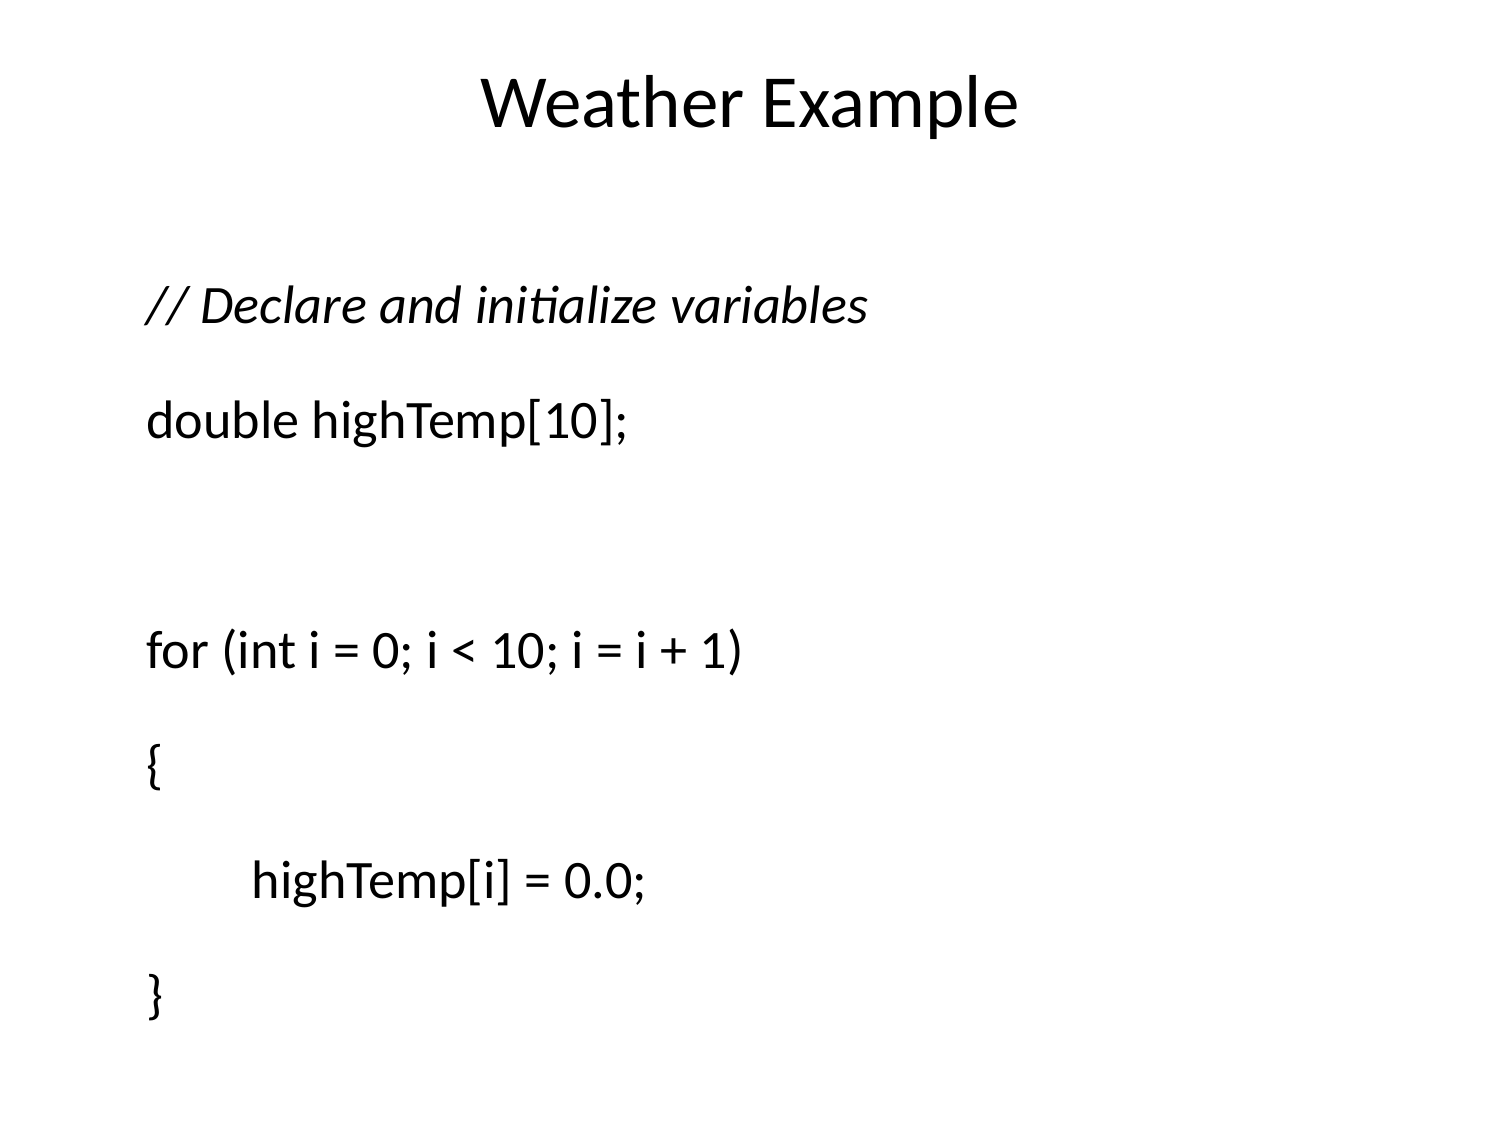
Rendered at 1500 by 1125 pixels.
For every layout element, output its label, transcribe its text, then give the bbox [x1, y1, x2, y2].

list // Declare and initialize variables double highTemp[10]; for (int i = 0; i < 10; i = i + 1) { highTemp[i] = 0.0; } [75, 262, 1425, 1005]
title Weather Example [75, 45, 1425, 233]
